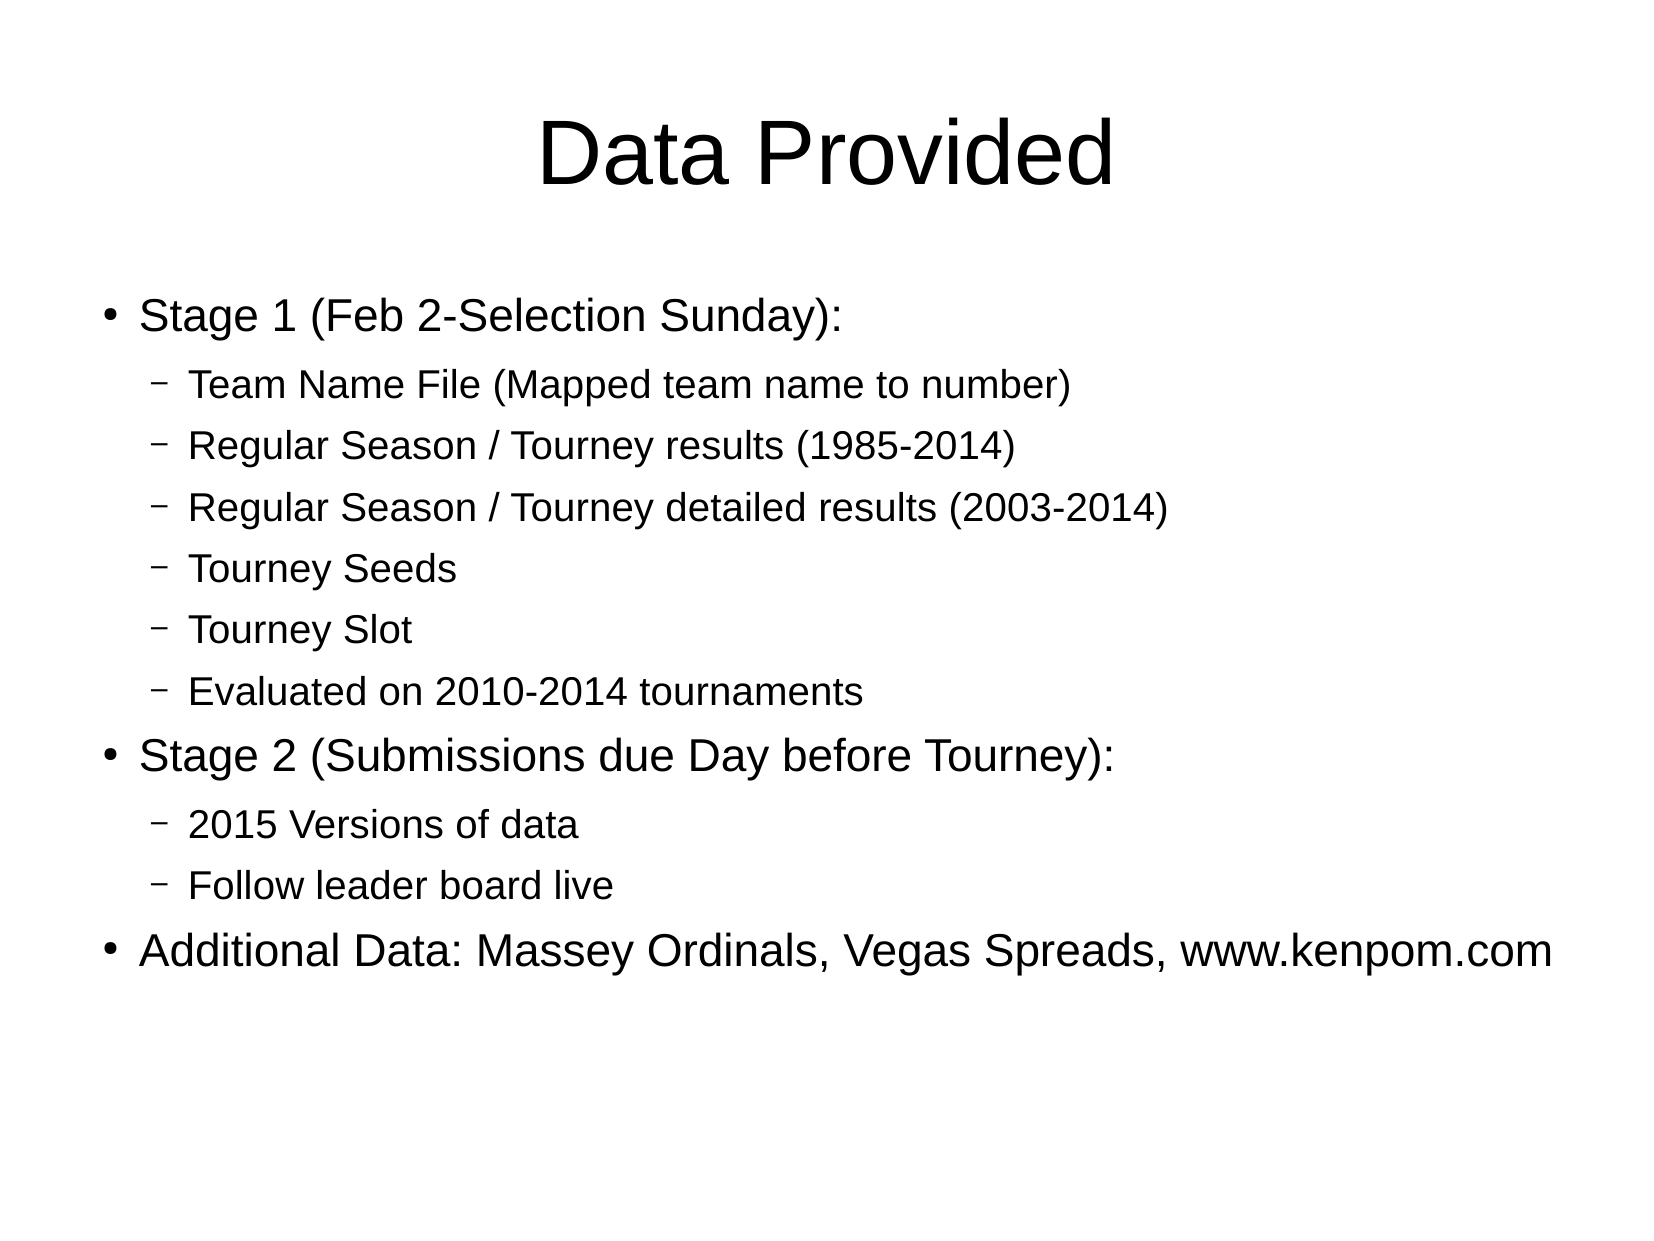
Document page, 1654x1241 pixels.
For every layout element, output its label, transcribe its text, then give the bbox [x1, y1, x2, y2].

list Stage 1 (Feb 2-Selection Sunday): Team Name File (Mapped team name to number) Regular Season / Tourney results (1985-2014) Regular Season / Tourney detailed results (2003-2014) Tourney Seeds Tourney Slot Evaluated on 2010-2014 tournaments Stage 2 (Submissions due Day before Tourney): 2015 Versions of data Follow leader board live Additional Data: Massey Ordinals, Vegas Spreads, www.kenpom.com [90, 290, 1561, 1010]
title Data Provided [82, 49, 1571, 257]
